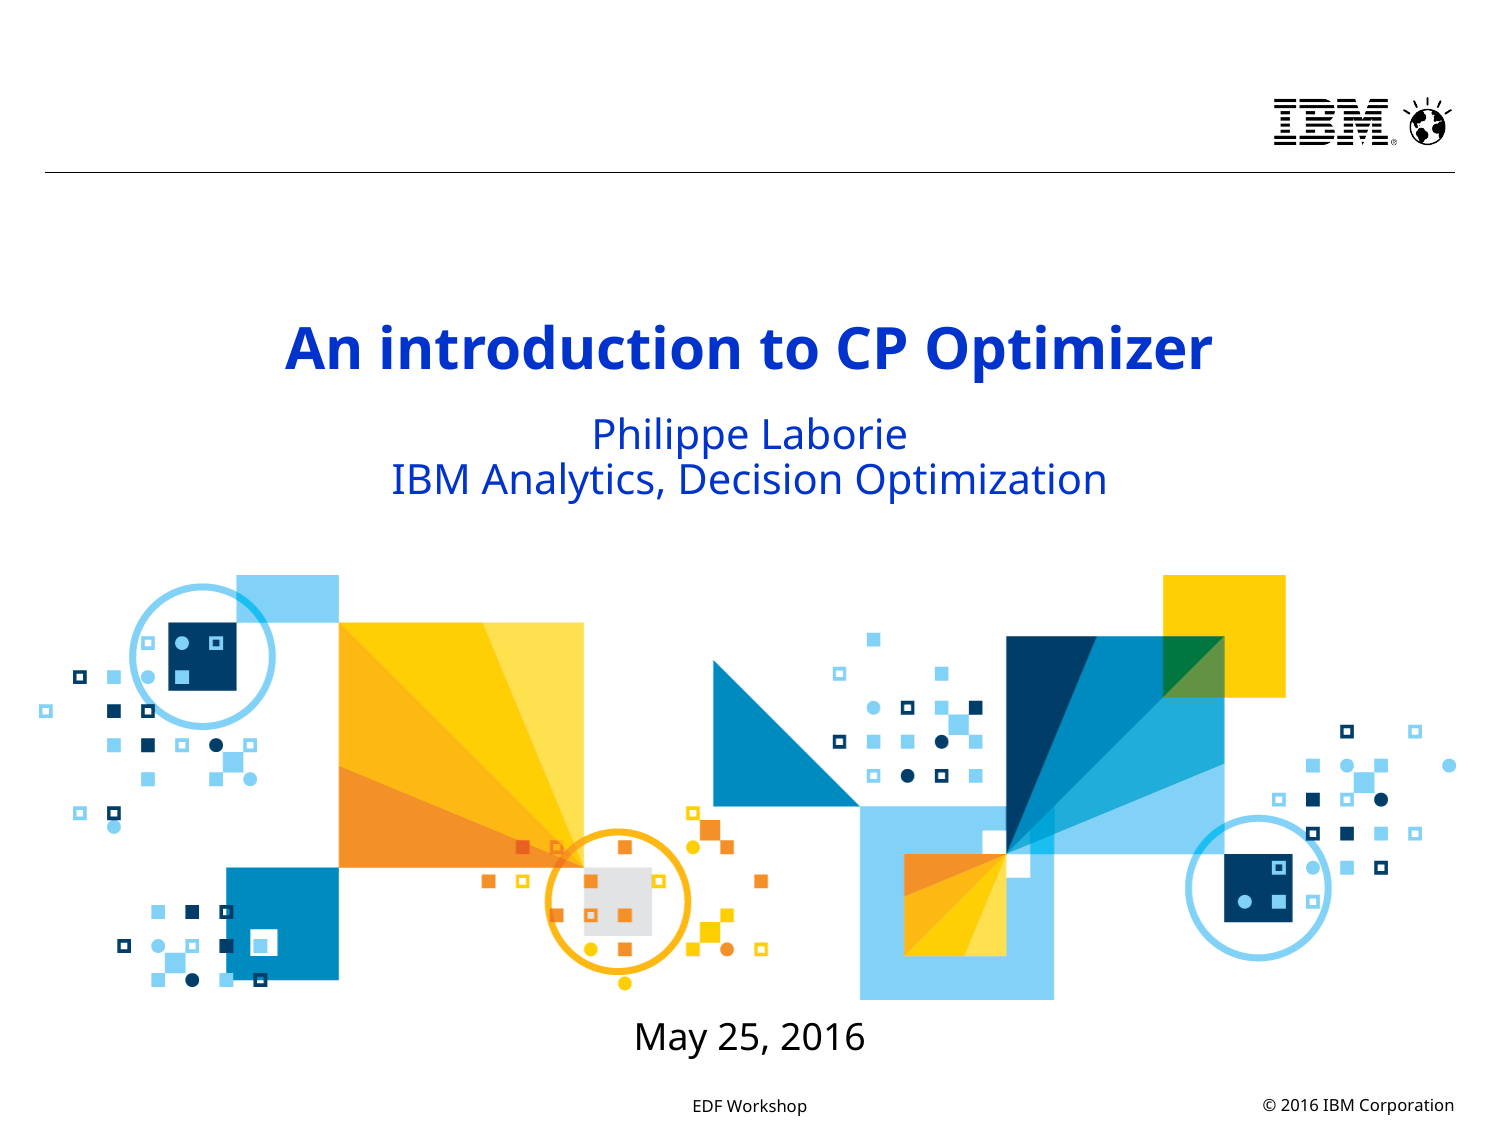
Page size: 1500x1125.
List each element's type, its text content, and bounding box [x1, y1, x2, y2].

picture [1341, 80, 1465, 160]
subtitle [29, 76, 1341, 164]
title An introduction to CP Optimizer Philippe Laborie IBM Analytics, Decision Optimization [0, 166, 1500, 556]
picture [39, 575, 1456, 1000]
